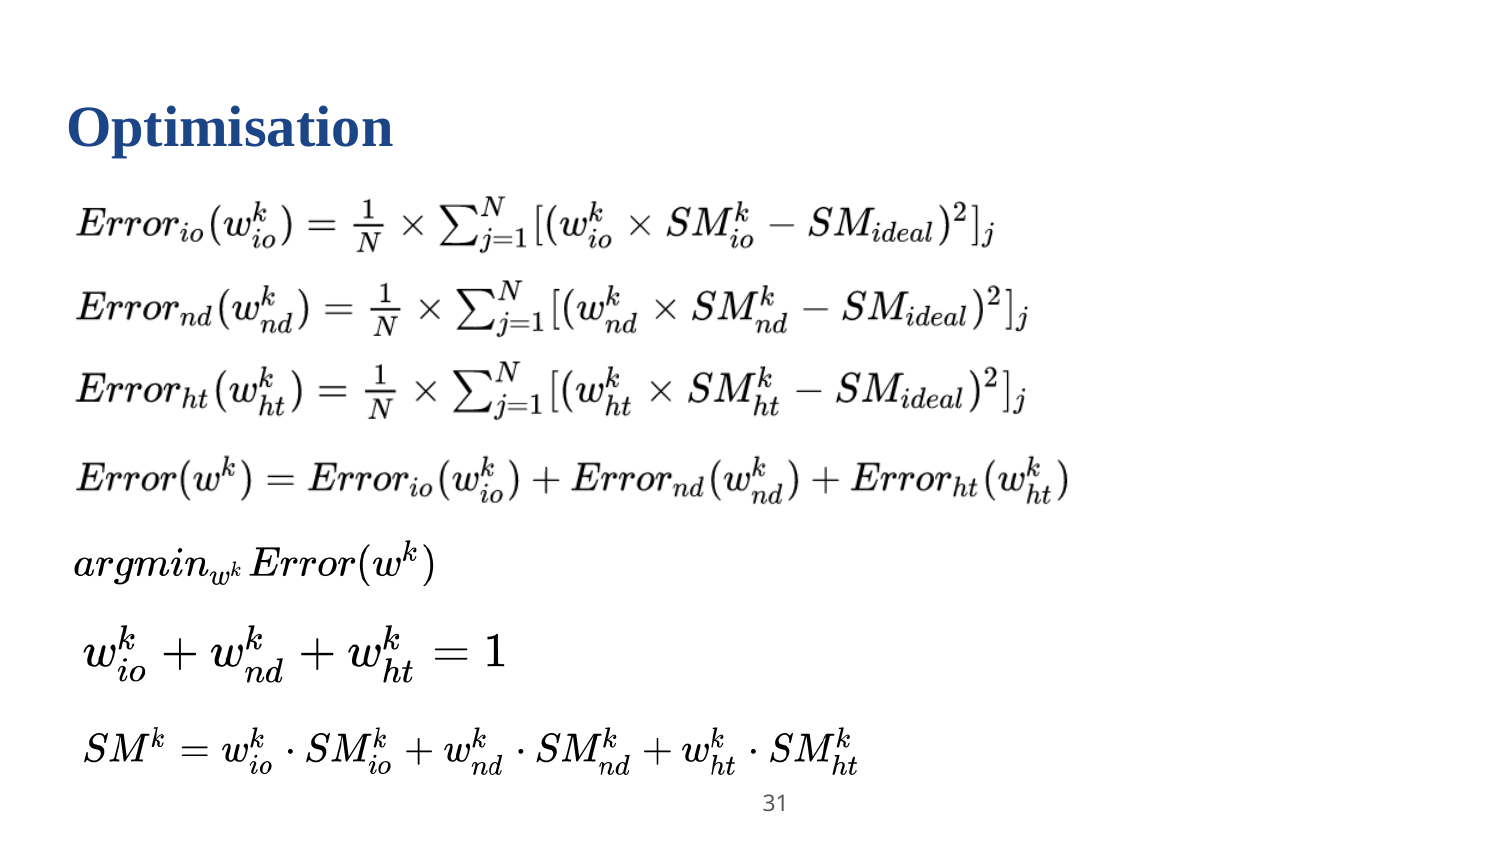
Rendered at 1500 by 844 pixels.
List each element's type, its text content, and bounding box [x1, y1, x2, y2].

picture [73, 358, 1031, 425]
picture [75, 277, 1032, 343]
picture [73, 537, 437, 592]
title Optimisation [51, 72, 1449, 167]
picture [82, 621, 507, 688]
picture [75, 453, 1071, 508]
picture [82, 724, 861, 778]
picture [75, 193, 998, 259]
slide_number <number> [714, 771, 805, 837]
